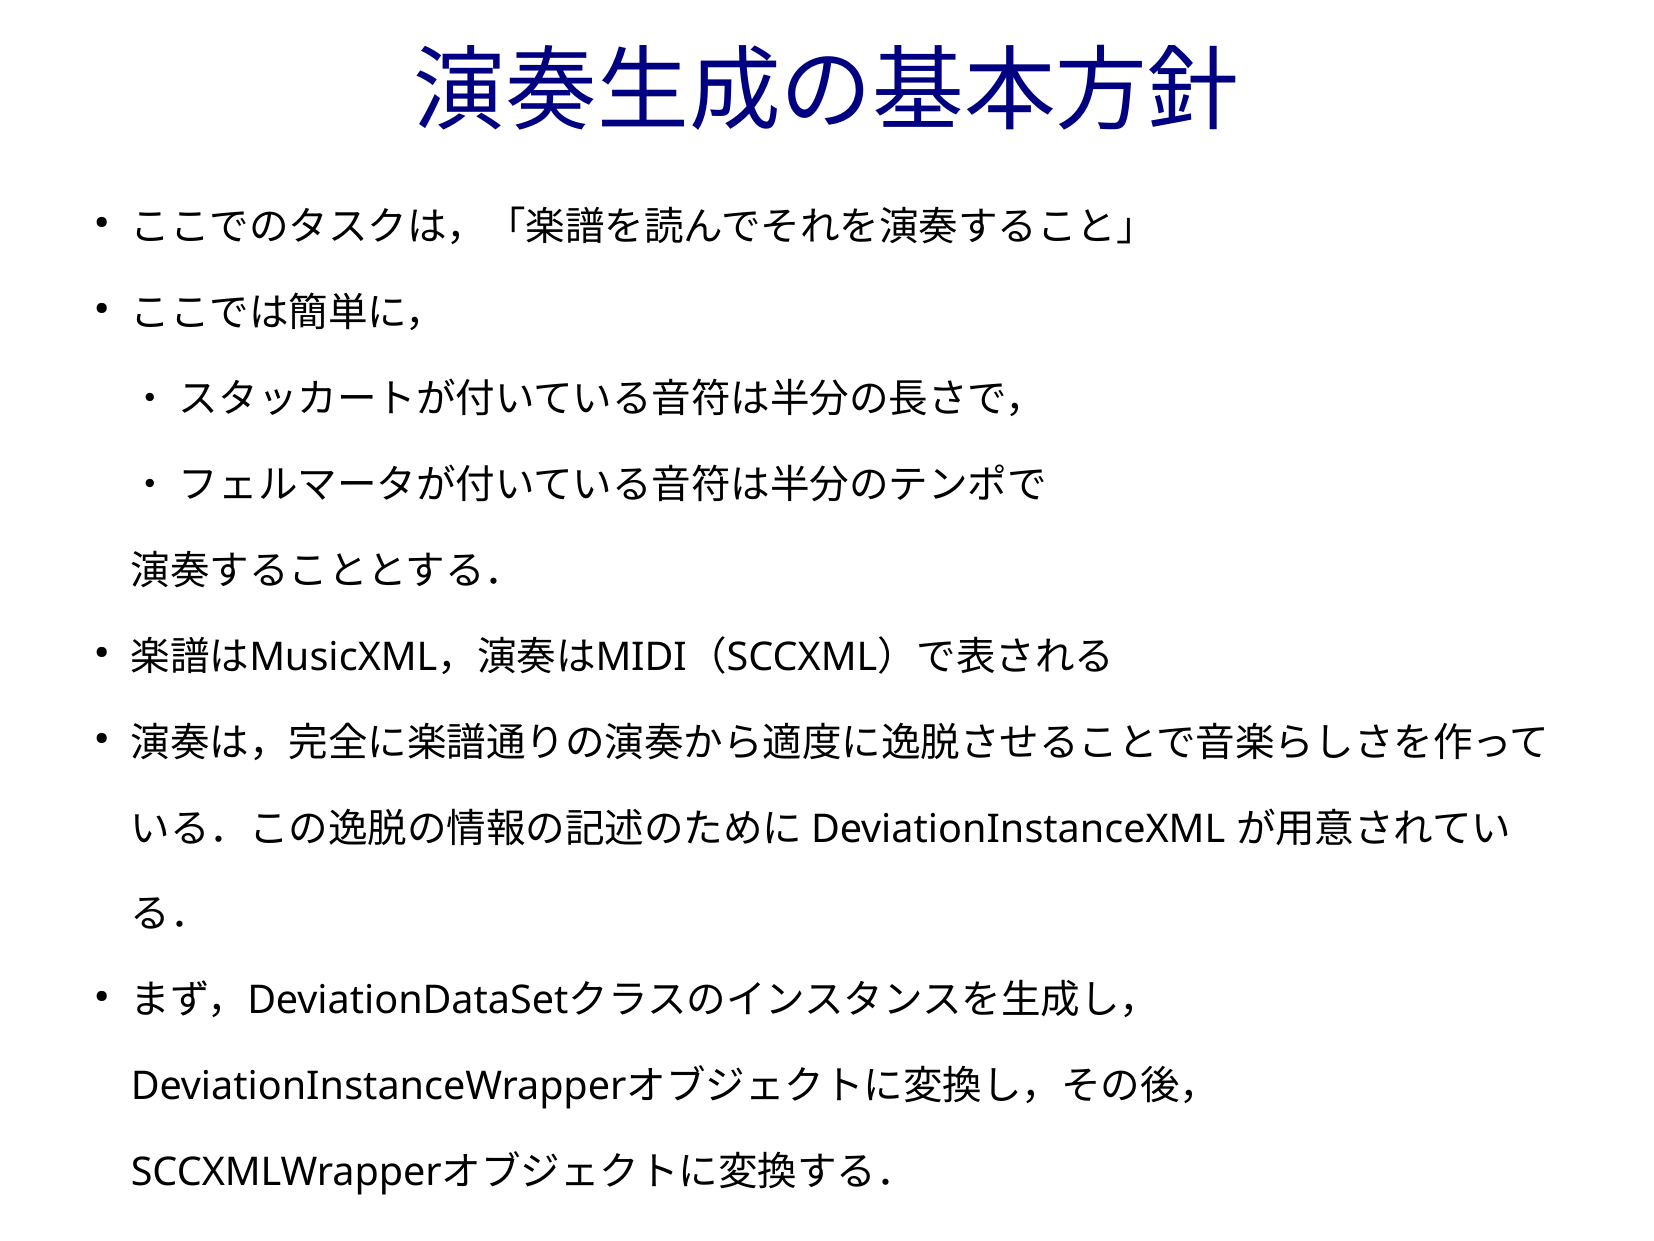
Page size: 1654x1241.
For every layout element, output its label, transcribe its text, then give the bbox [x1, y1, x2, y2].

list ここでのタスクは，「楽譜を読んでそれを演奏すること」 ここでは簡単に， ・ スタッカートが付いている音符は半分の長さで， ・ フェルマータが付いている音符は半分のテンポで 演奏することとする． 楽譜はMusicXML，演奏はMIDI（SCCXML）で表される 演奏は，完全に楽譜通りの演奏から適度に逸脱させることで音楽らしさを作っている．この逸脱の情報の記述のために DeviationInstanceXML が用意されている． まず，DeviationDataSetクラスのインスタンスを生成し， DeviationInstanceWrapperオブジェクトに変換し，その後， SCCXMLWrapperオブジェクトに変換する． [82, 166, 1571, 1211]
title 演奏生成の基本方針 [82, 25, 1571, 139]
